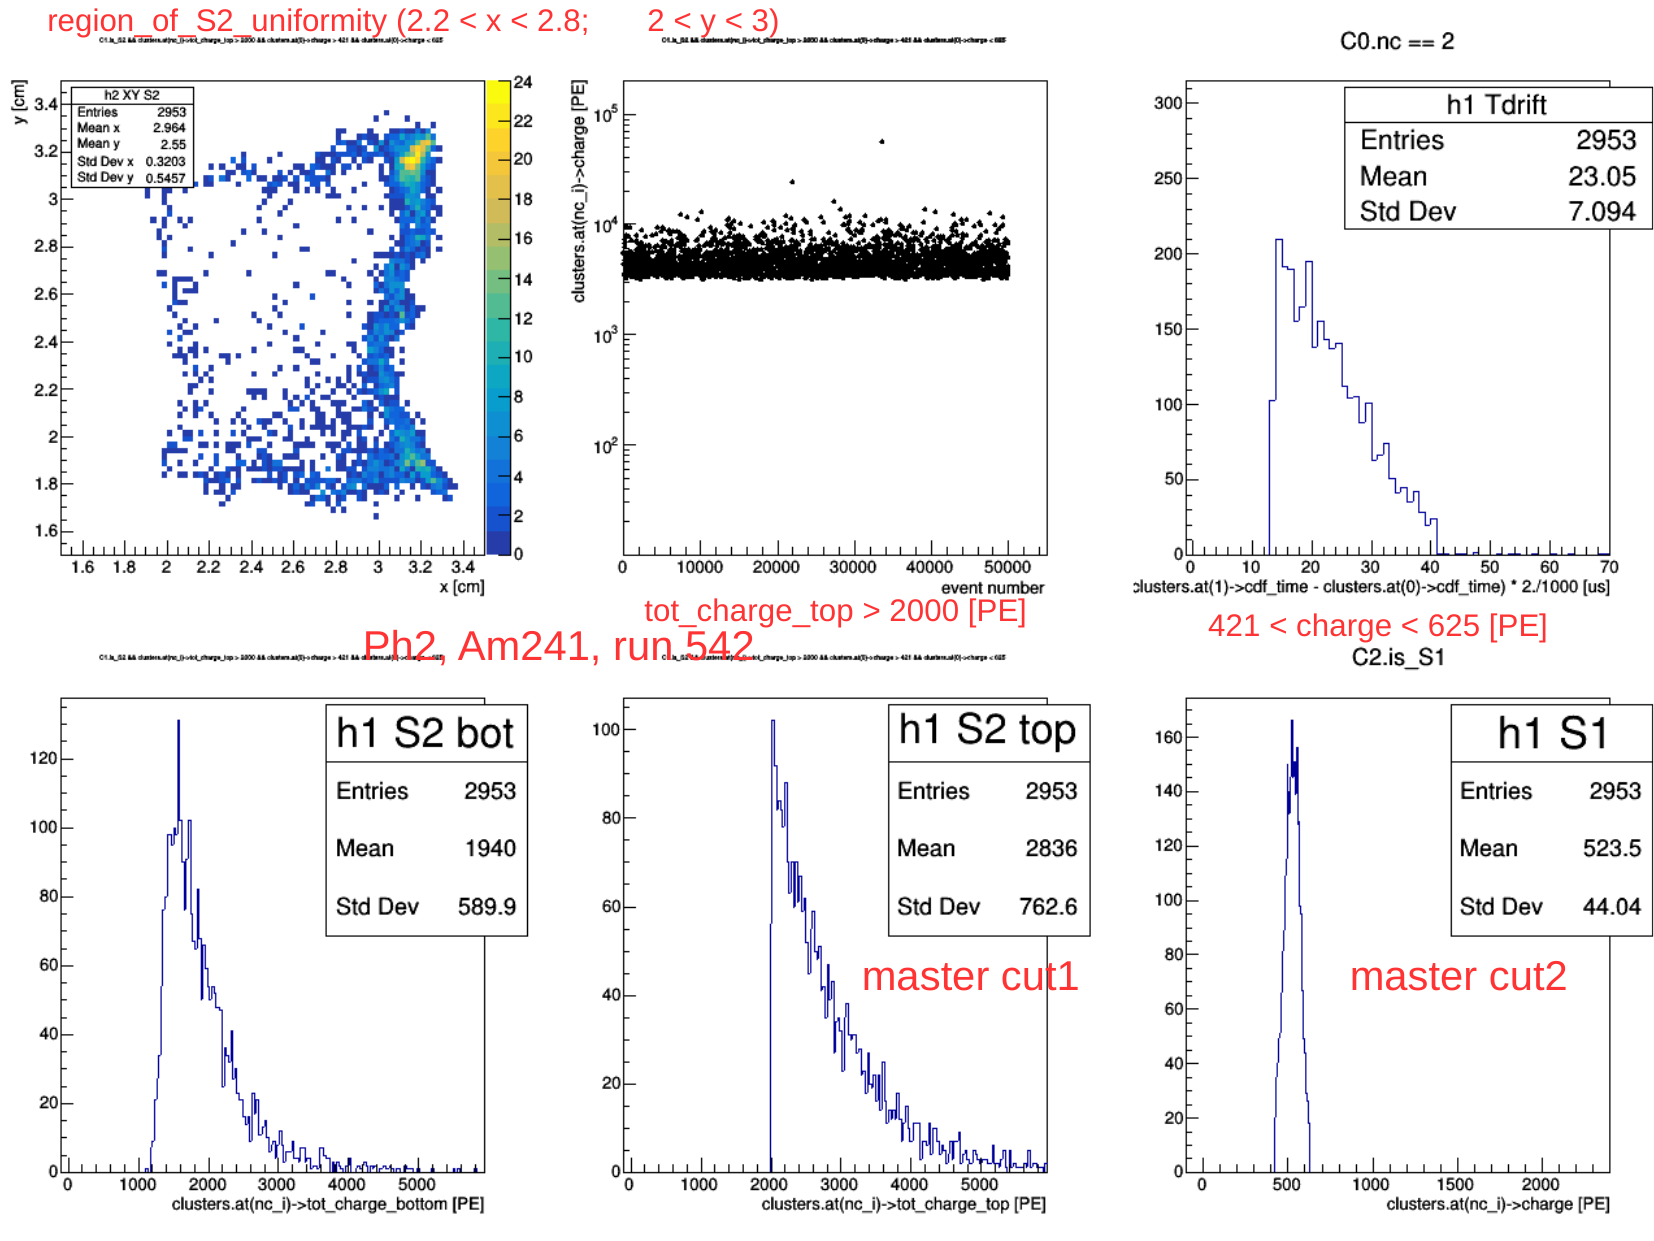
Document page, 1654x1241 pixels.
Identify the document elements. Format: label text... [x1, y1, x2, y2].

text_box region_of_S2_uniformity (2.2 < x < 2.8; 2 < y < 3) [32, 0, 796, 46]
text_box Ph2, Am241, run 542 [218, 615, 901, 751]
text_box master cut2 [1118, 945, 1654, 1081]
picture [6, 18, 1654, 1228]
text_box 421 < charge < 625 [PE] [1097, 600, 1654, 736]
text_box master cut1 [630, 945, 1118, 1081]
text_box tot_charge_top > 2000 [PE] [555, 585, 1118, 721]
